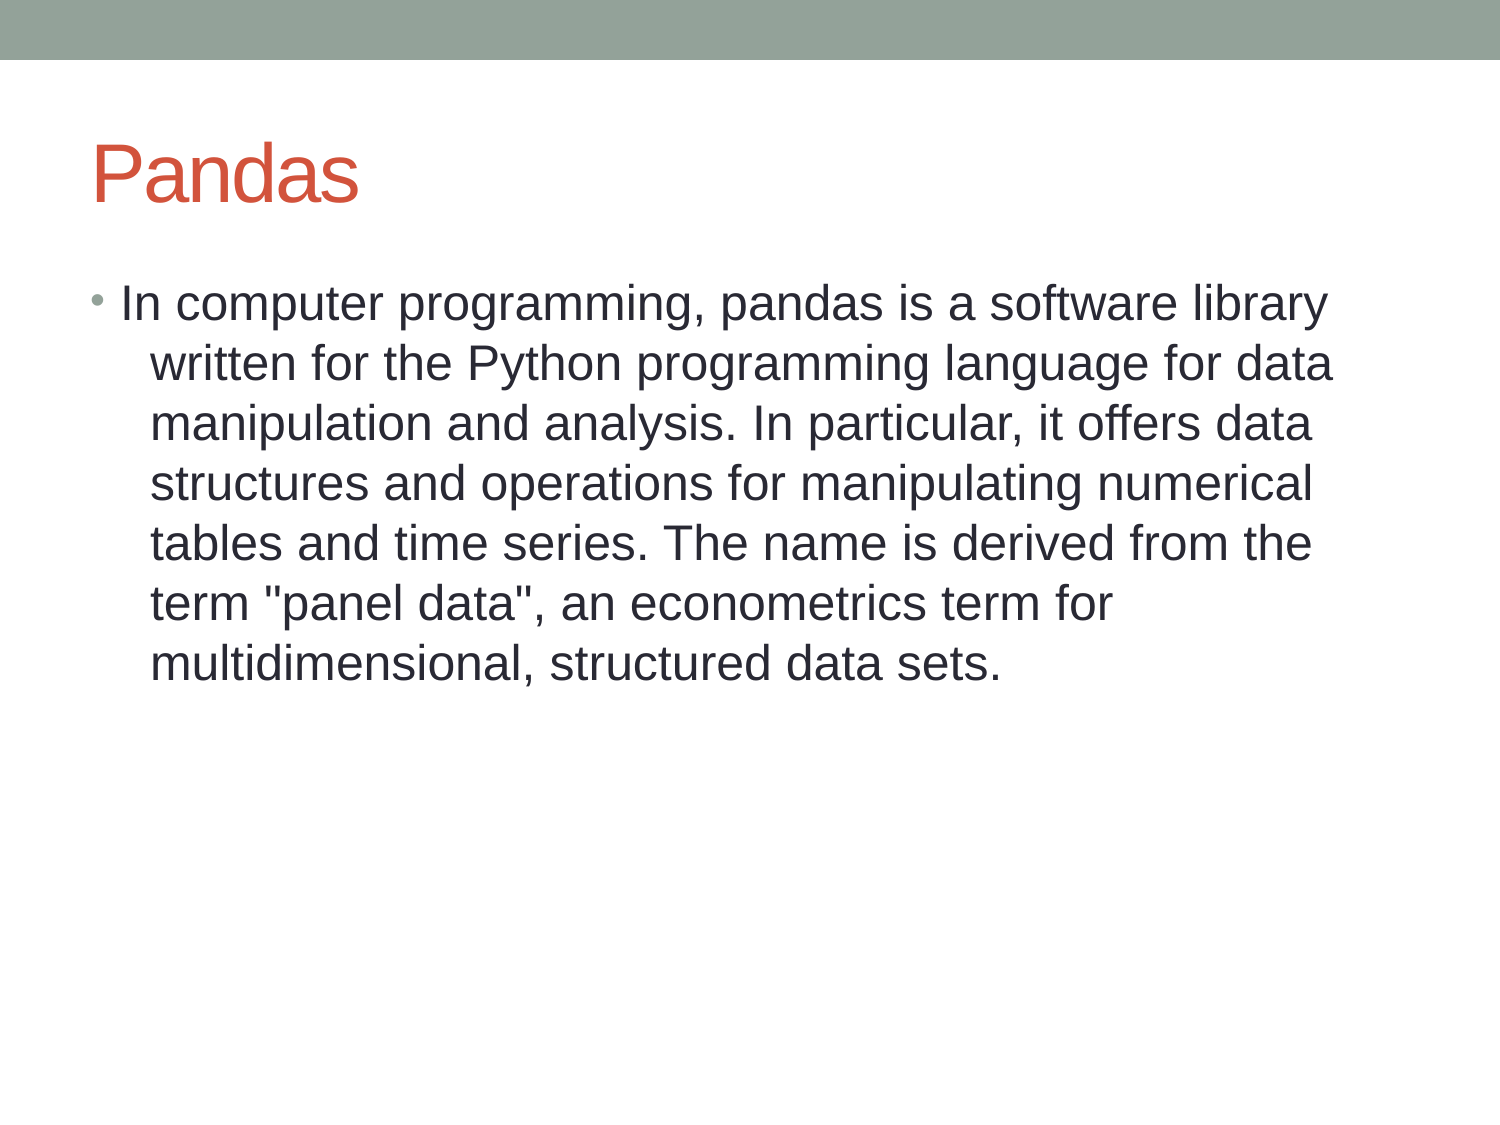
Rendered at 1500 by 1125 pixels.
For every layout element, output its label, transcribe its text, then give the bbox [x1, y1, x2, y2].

title Pandas [75, 87, 1426, 251]
list In computer programming, pandas is a software library written for the Python programming language for data manipulation and analysis. In particular, it offers data structures and operations for manipulating numerical tables and time series. The name is derived from the term "panel data", an econometrics term for multidimensional, structured data sets. [75, 262, 1426, 1063]
